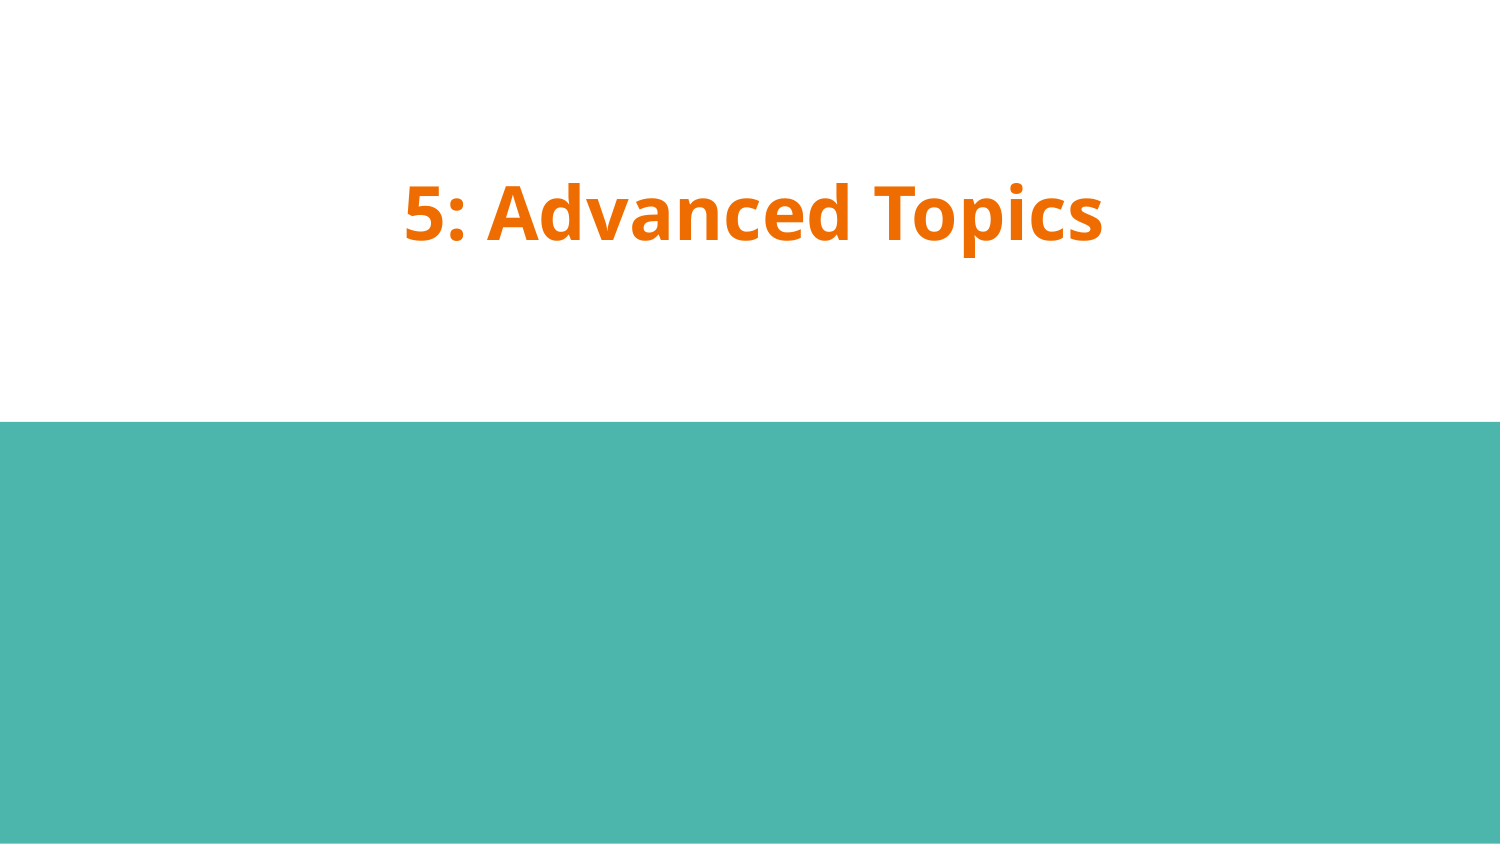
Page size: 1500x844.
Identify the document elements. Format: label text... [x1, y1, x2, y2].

title 5: Advanced Topics [51, 133, 1458, 289]
